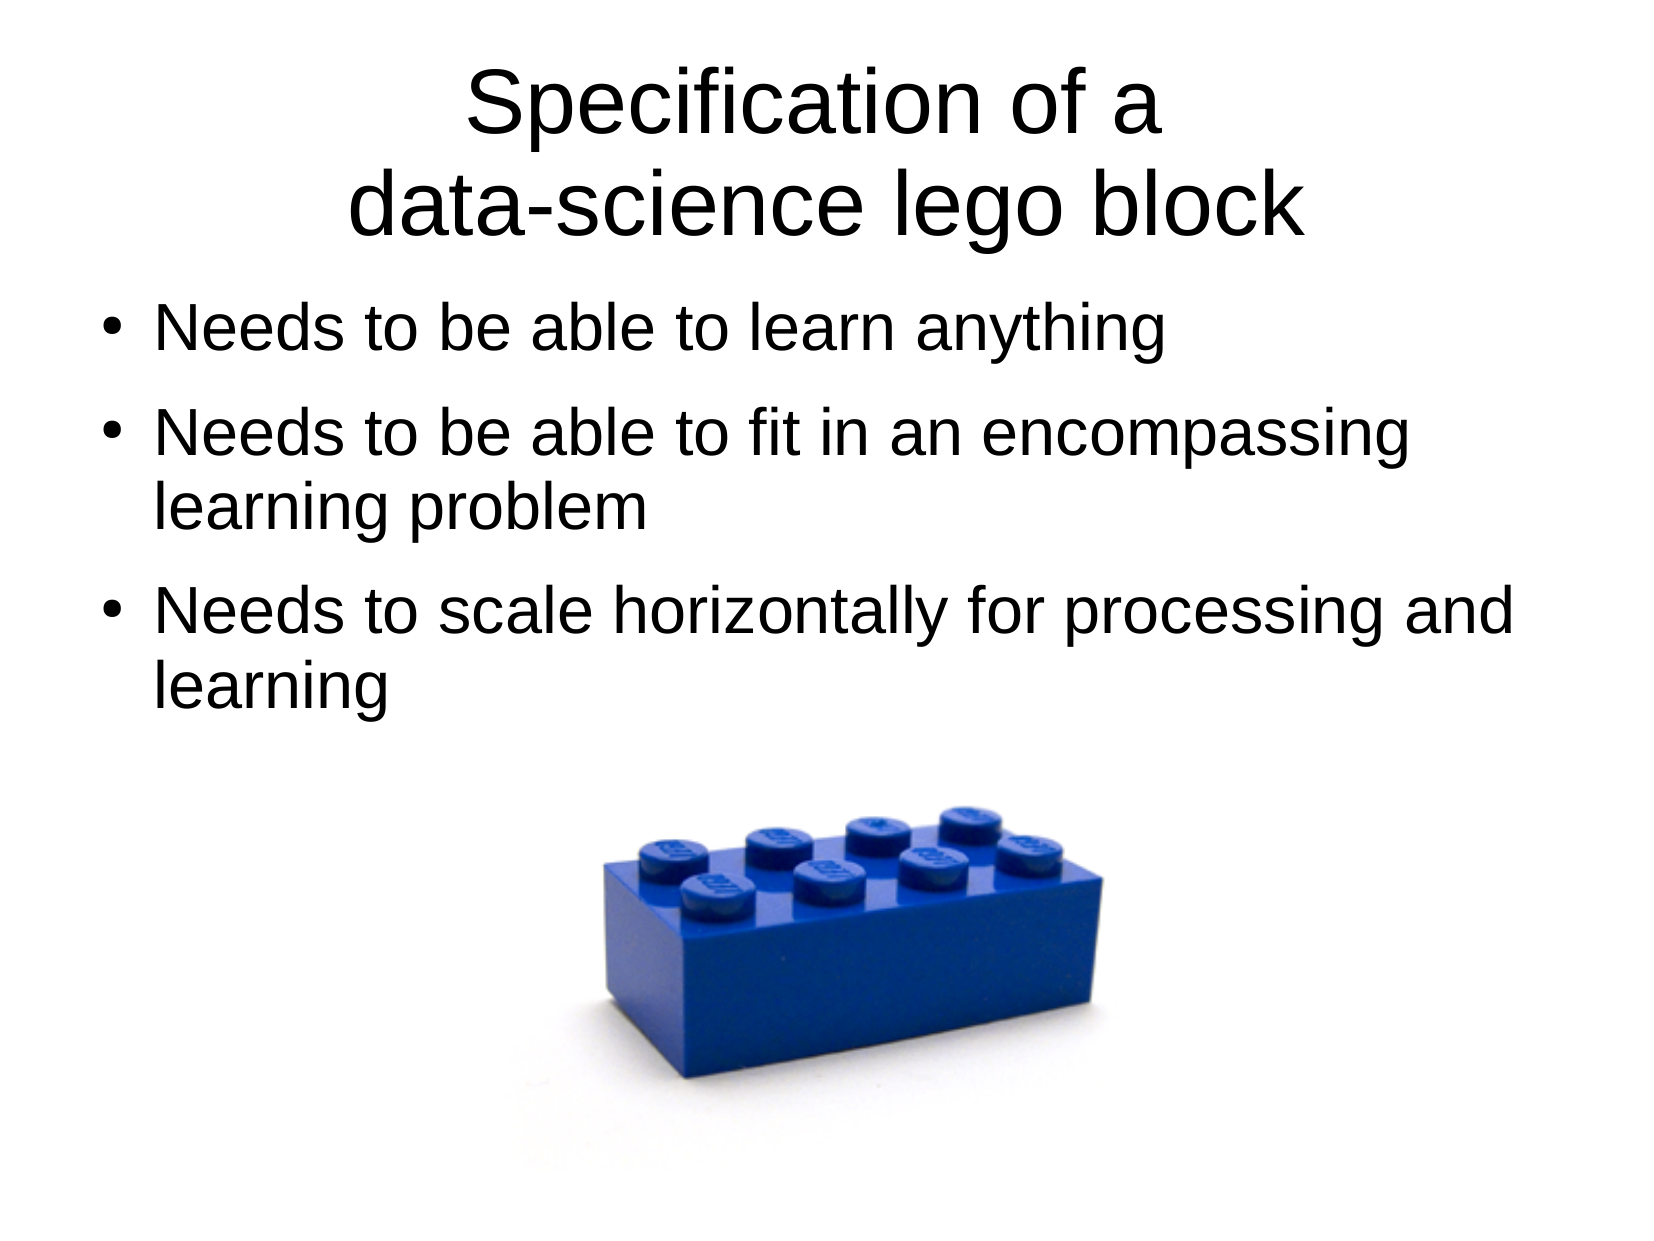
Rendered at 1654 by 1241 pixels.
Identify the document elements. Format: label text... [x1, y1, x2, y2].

title Specification of a data-science lego block [82, 49, 1571, 257]
picture [502, 719, 1161, 1172]
list Needs to be able to learn anything Needs to be able to fit in an encompassing learning problem Needs to scale horizontally for processing and learning [82, 290, 1571, 1010]
